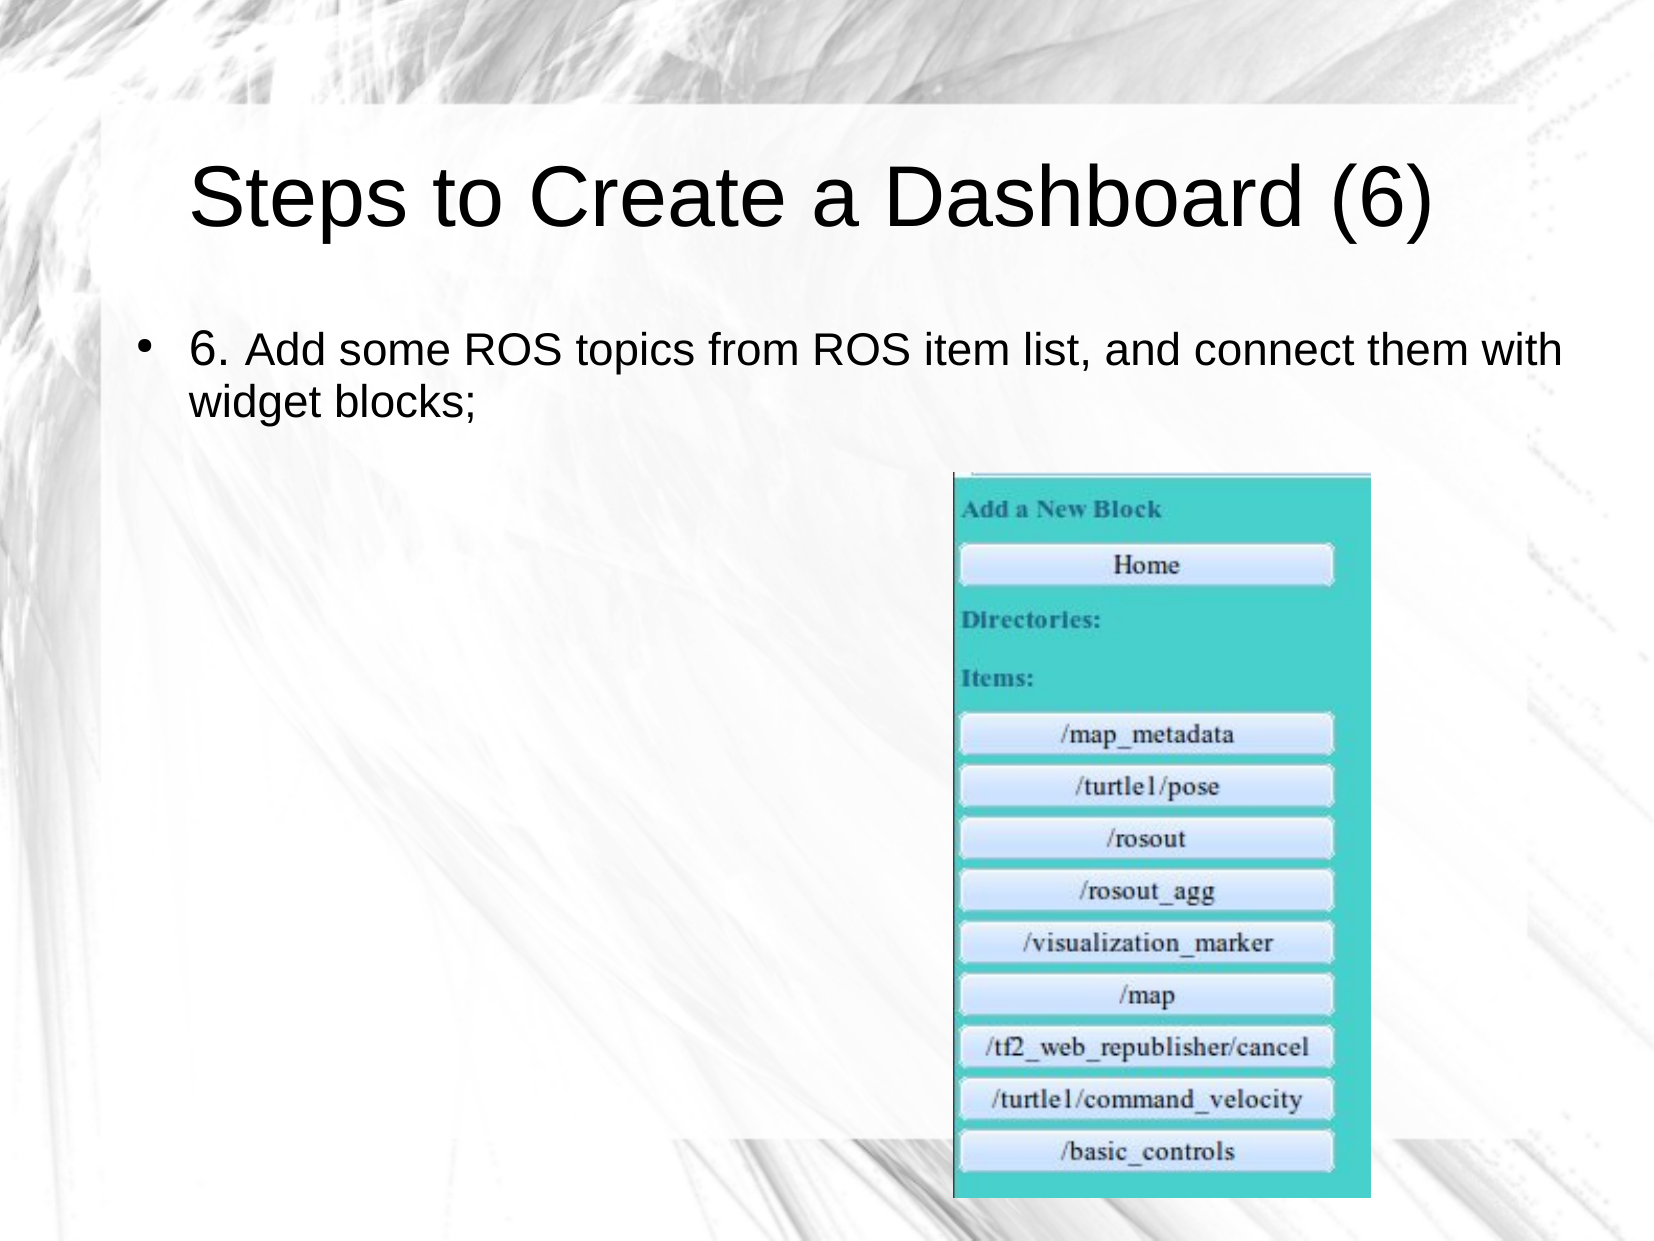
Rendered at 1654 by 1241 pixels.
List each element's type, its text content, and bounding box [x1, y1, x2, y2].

title Steps to Create a Dashboard (6) [118, 112, 1506, 281]
picture [0, 0, 1654, 1241]
list 6. Add some ROS topics from ROS item list, and connect them with widget blocks; [118, 319, 1571, 1039]
